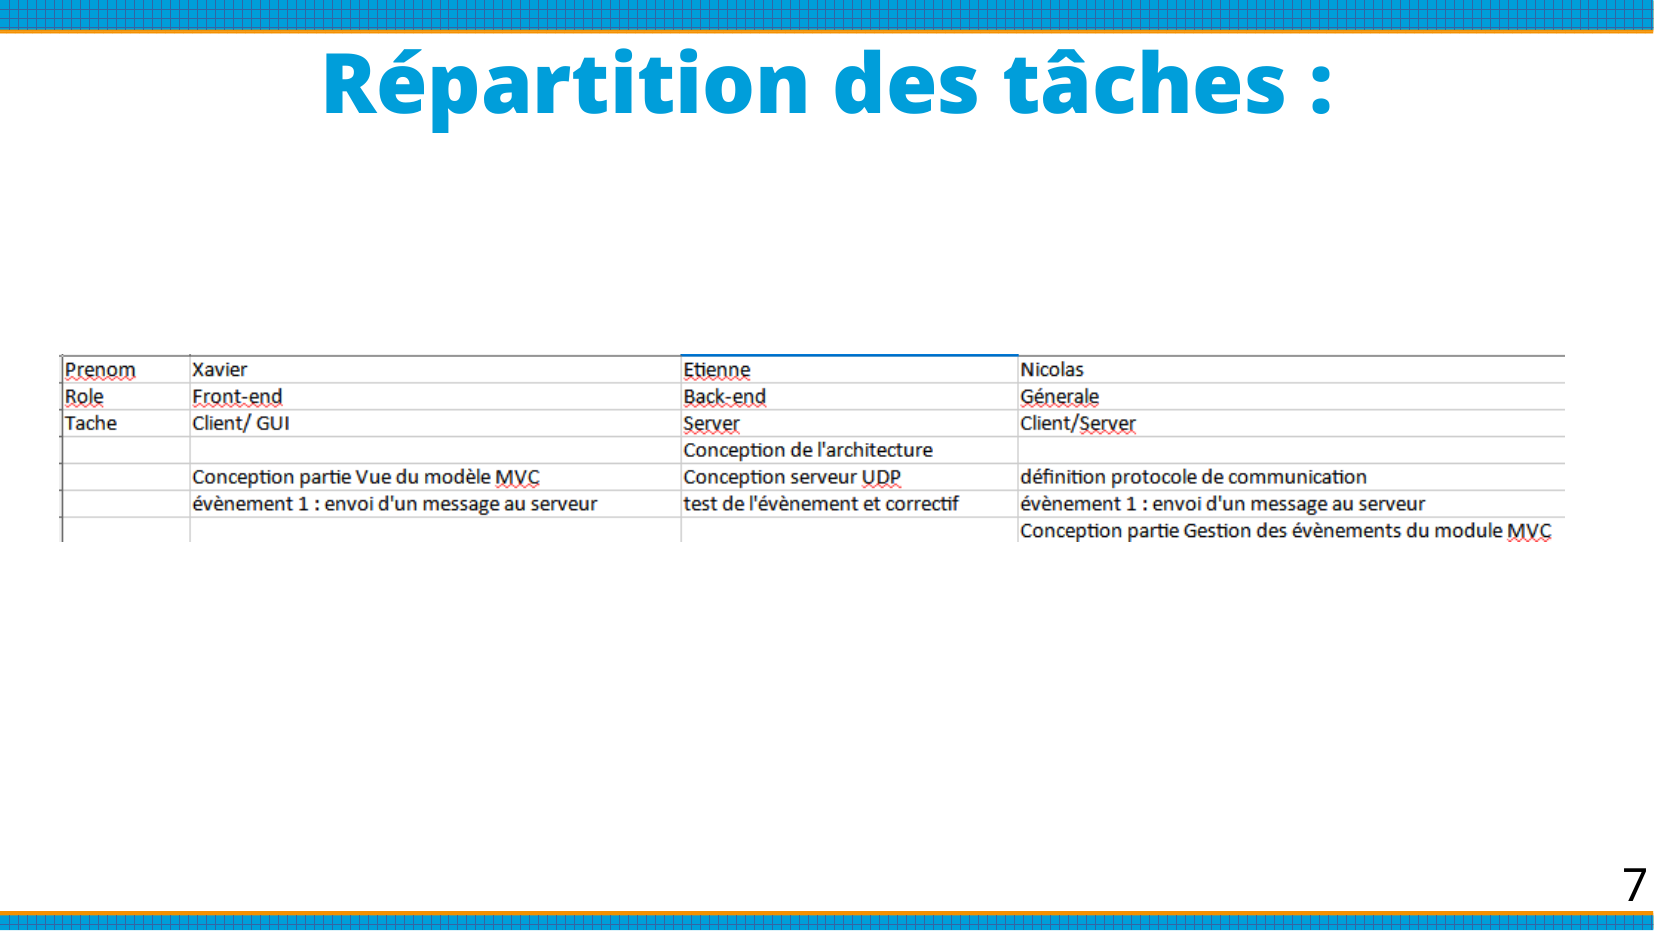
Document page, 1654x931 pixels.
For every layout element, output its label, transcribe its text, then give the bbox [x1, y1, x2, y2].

text_box 7 [1616, 852, 1654, 916]
picture [59, 354, 1565, 542]
subtitle Répartition des tâches : [265, 22, 1388, 140]
